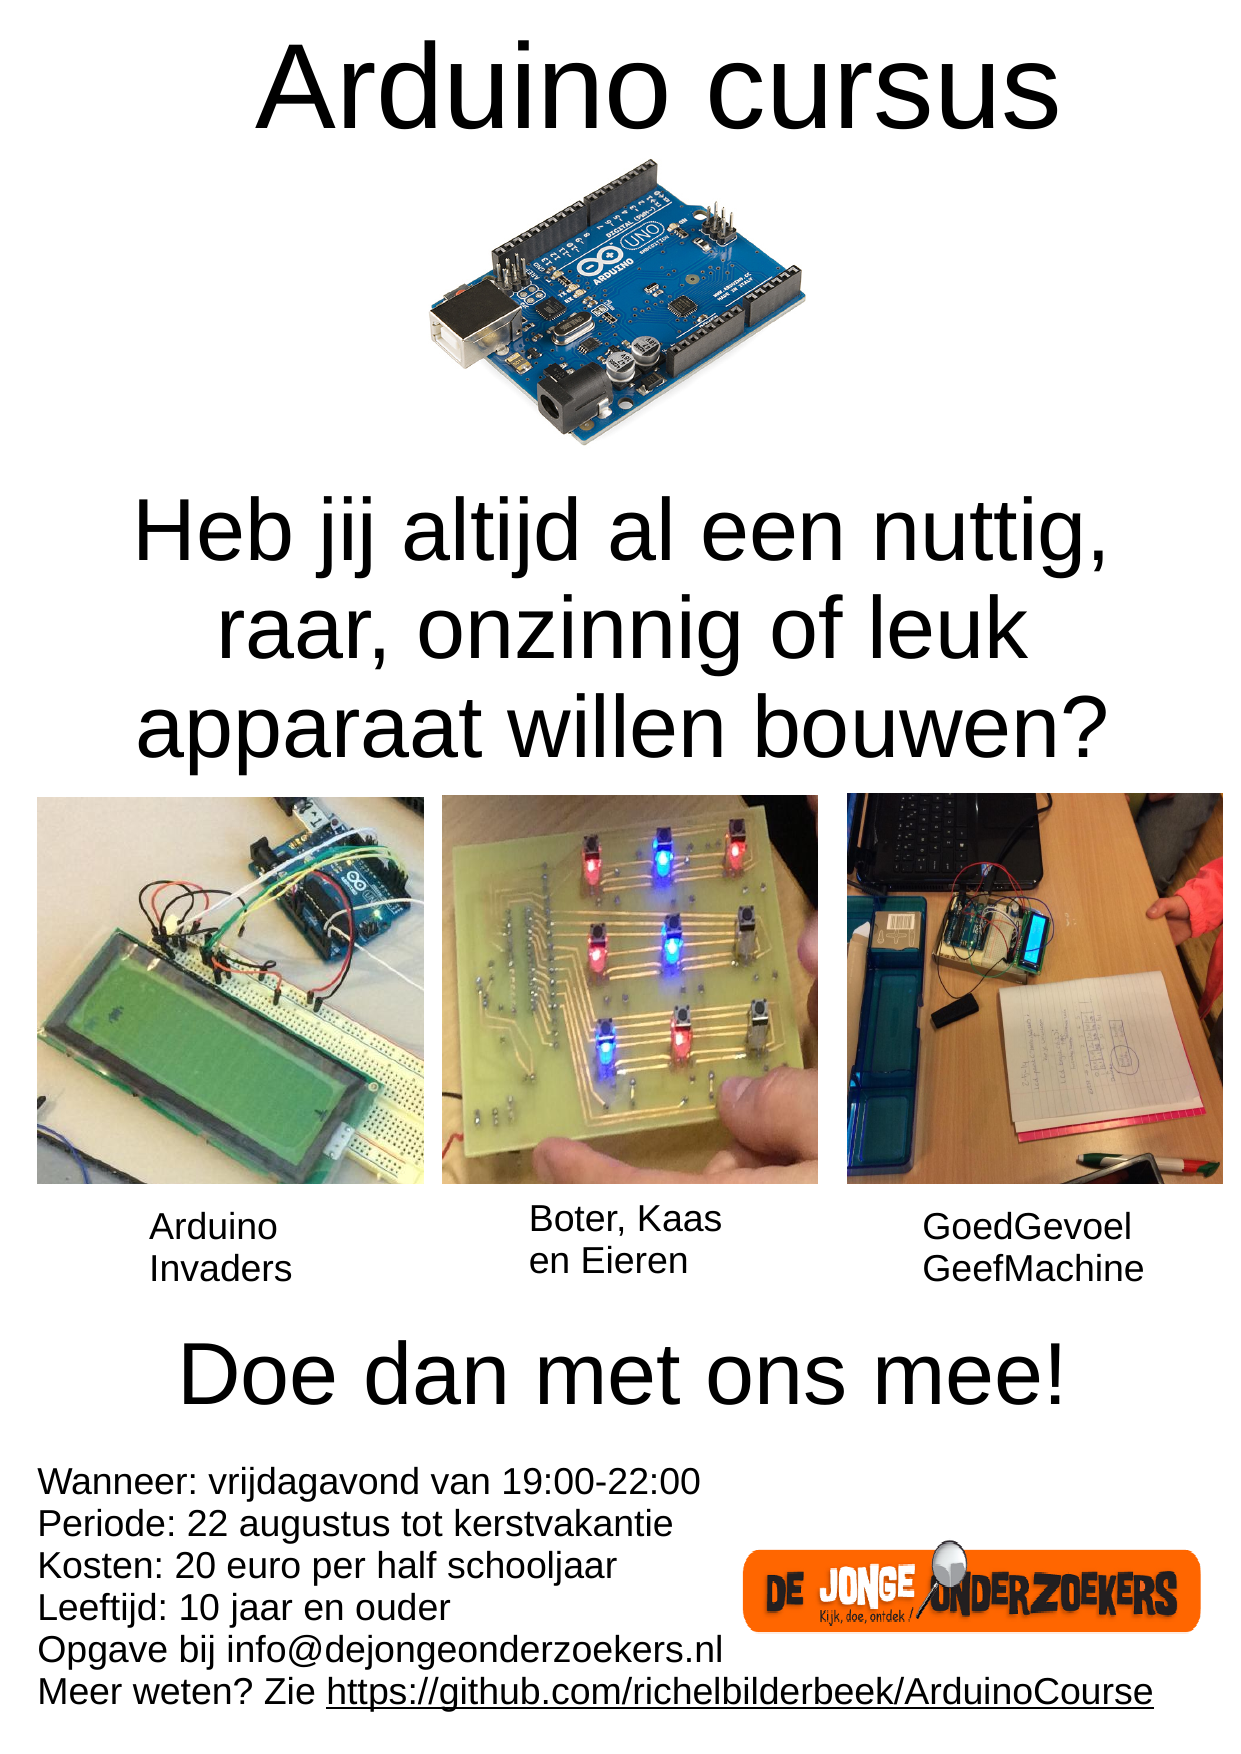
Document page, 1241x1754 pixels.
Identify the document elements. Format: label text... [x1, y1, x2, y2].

picture [442, 795, 818, 1184]
picture [37, 797, 424, 1184]
subtitle Heb jij altijd al een nuttig, raar, onzinnig of leuk apparaat willen bouwen? [37, 478, 1208, 779]
text_box GoedGevoel GeefMachine [907, 1198, 1160, 1304]
picture [742, 1535, 1201, 1634]
title Arduino cursus [157, 10, 1161, 164]
text_box Boter, Kaas en Eieren [514, 1189, 773, 1304]
text_box Doe dan met ons mee! [37, 1324, 1208, 1424]
picture [412, 164, 818, 478]
picture [847, 793, 1223, 1184]
text_box Wanneer: vrijdagavond van 19:00-22:00 Periode: 22 augustus tot kerstvakantie Kosten: 20 euro per half schooljaar Leeftijd: 10 jaar en ouder Opgave bij info@dejongeonderzoekers.nl Meer weten? Zie https://github.com/richelbilderbeek/ArduinoCourse [22, 1453, 1201, 1721]
text_box Arduino Invaders [134, 1198, 308, 1298]
